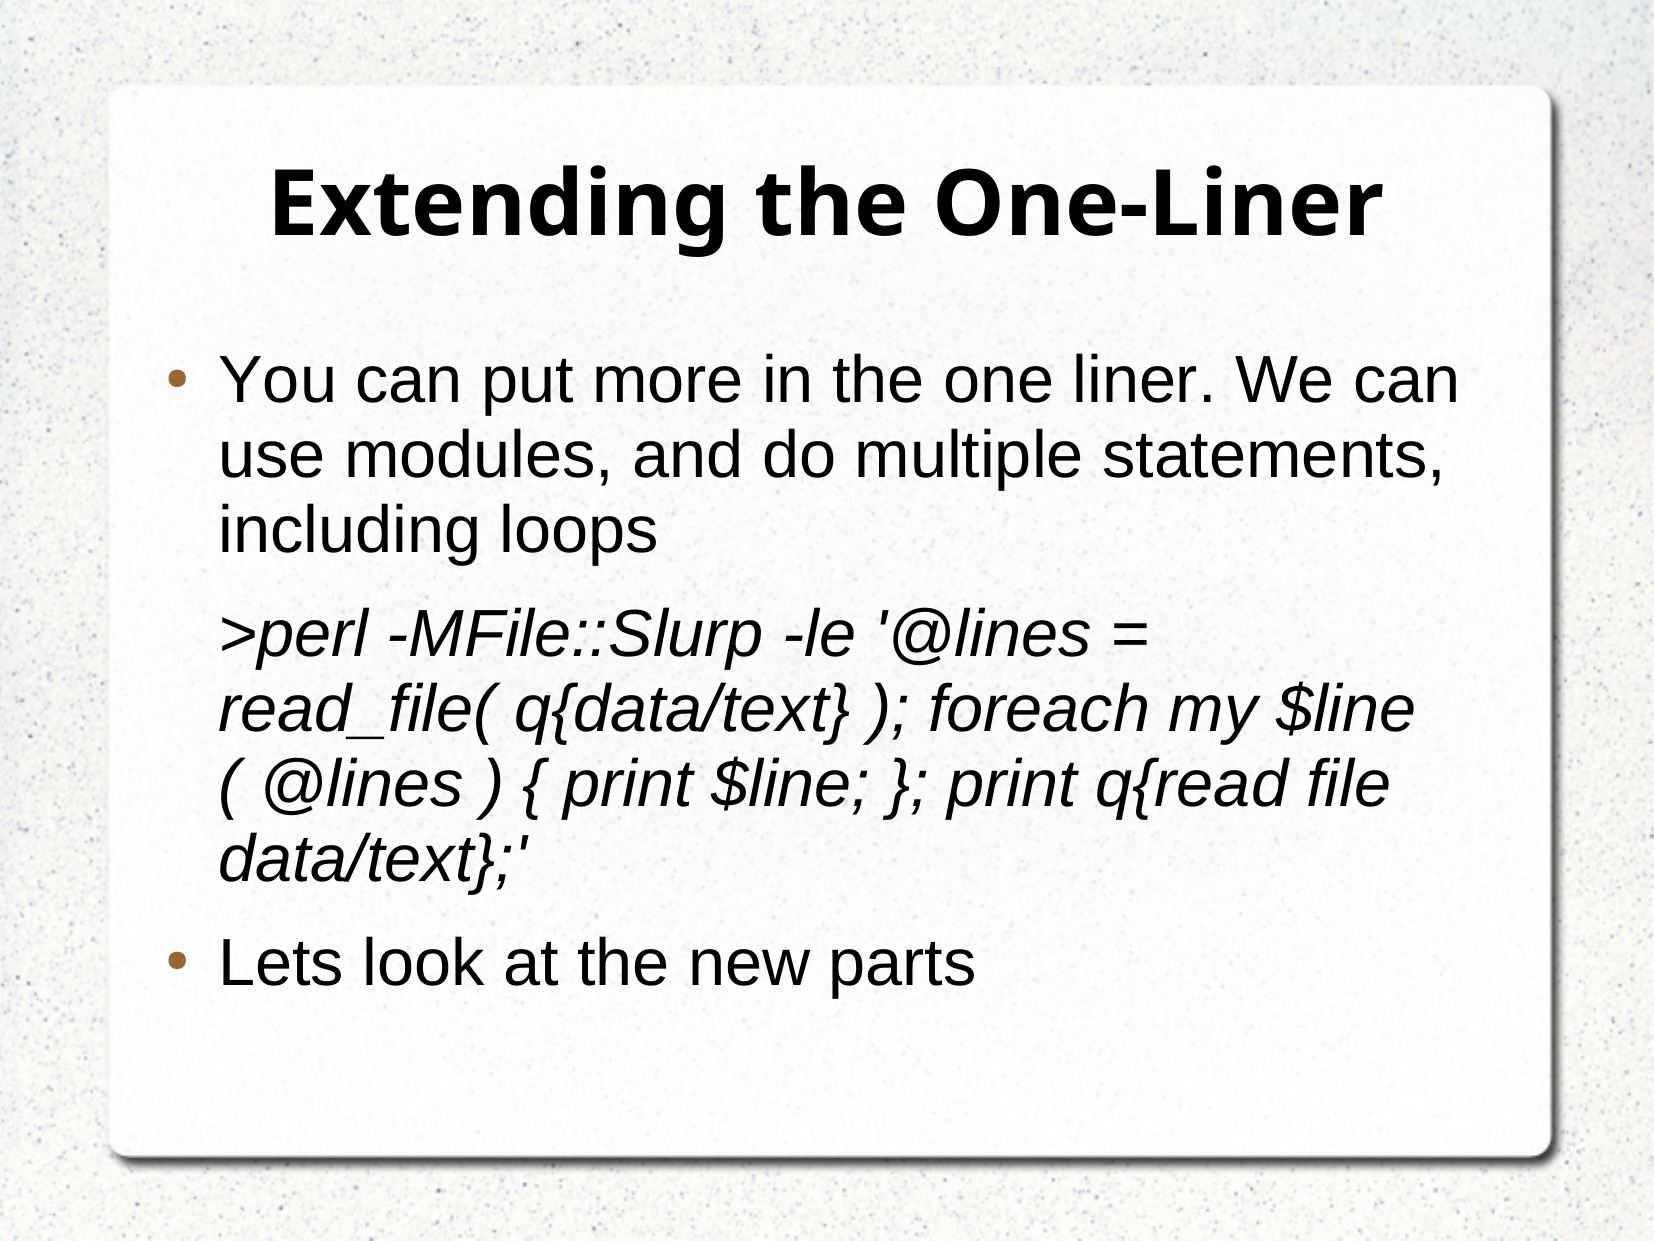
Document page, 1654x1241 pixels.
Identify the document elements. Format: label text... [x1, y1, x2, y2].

list You can put more in the one liner. We can use modules, and do multiple statements, including loops >perl -MFile::Slurp -le '@lines = read_file( q{data/text} ); foreach my $line ( @lines ) { print $line; }; print q{read file data/text};' Lets look at the new parts [147, 342, 1506, 1102]
picture [0, 0, 1654, 1241]
title Extending the One-Liner [118, 96, 1536, 304]
